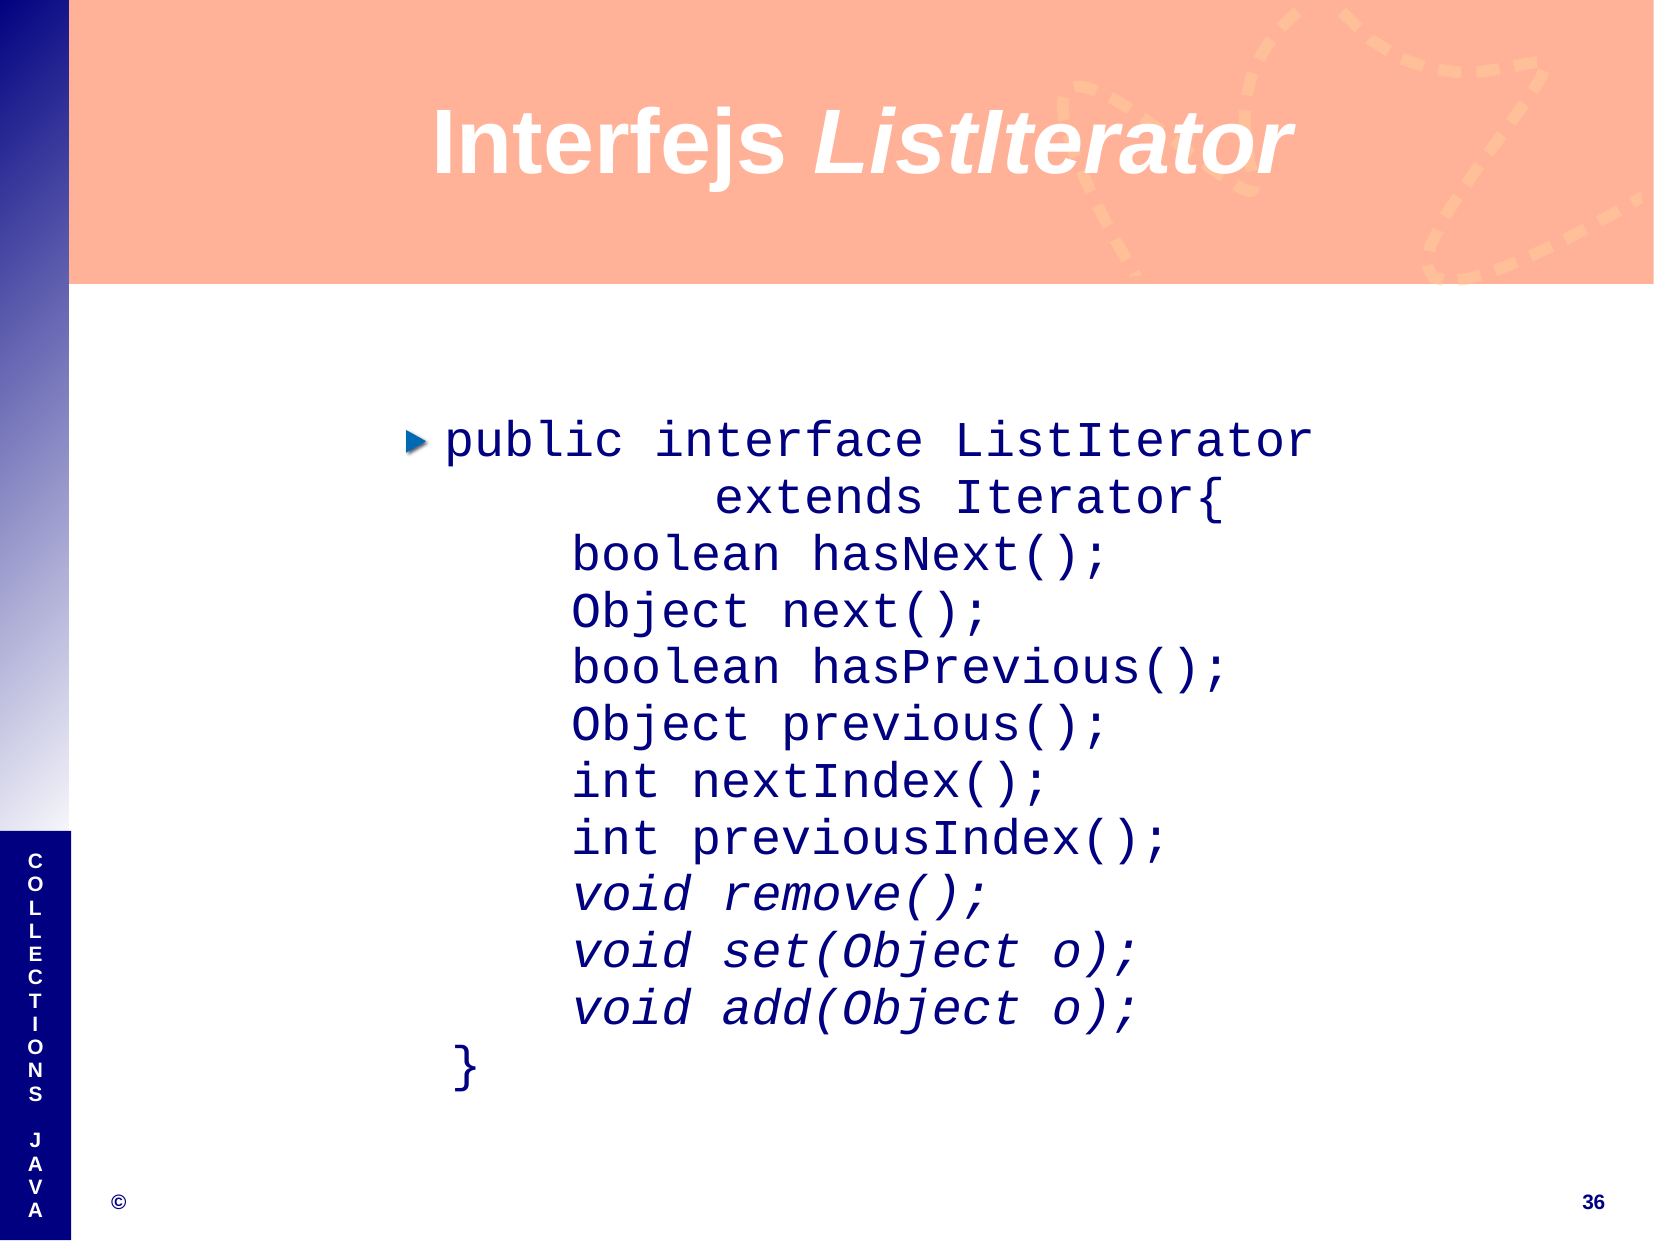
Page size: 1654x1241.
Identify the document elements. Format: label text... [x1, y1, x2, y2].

title Interfejs ListIterator [70, 37, 1654, 246]
list public interface ListIterator extends Iterator{ boolean hasNext(); Object next(); boolean hasPrevious(); Object previous(); int nextIndex(); int previousIndex(); void remove(); void set(Object o); void add(Object o); } [373, 415, 1351, 1071]
text_box C O L L E C T I O N S J A V A [0, 830, 71, 1241]
